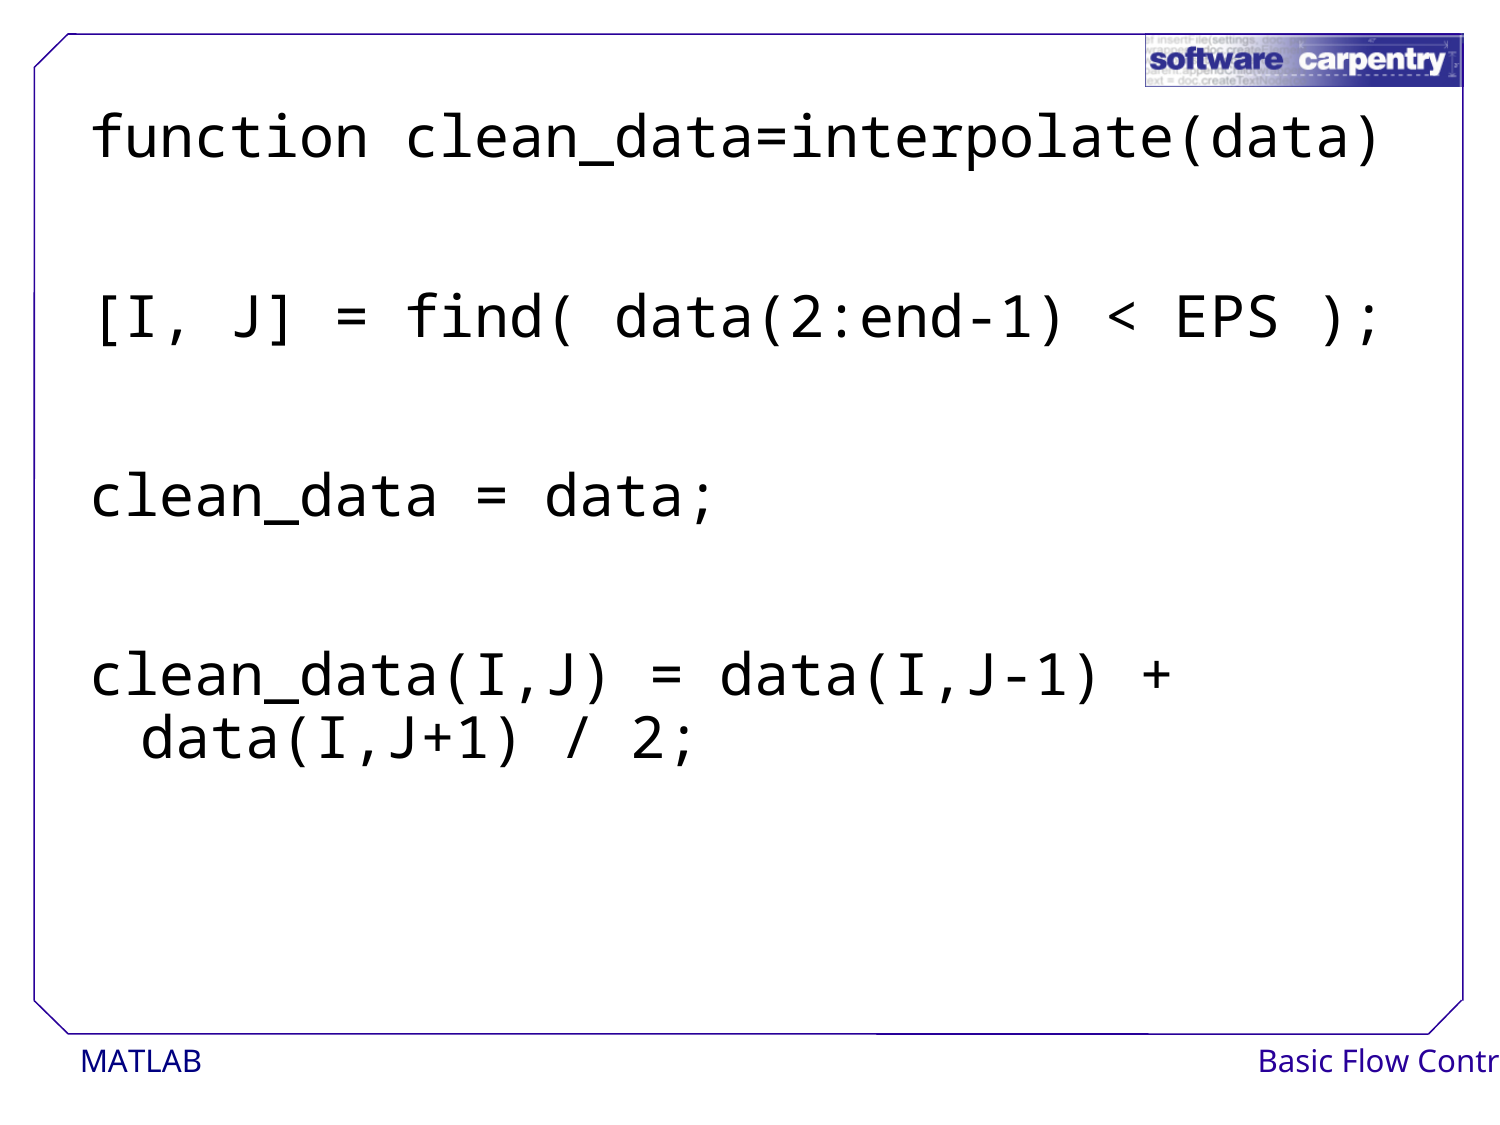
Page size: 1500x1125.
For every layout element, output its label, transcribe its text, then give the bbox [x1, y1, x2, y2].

picture [1145, 33, 1464, 87]
list function clean_data=interpolate(data) [I, J] = find( data(2:end-1) < EPS ); clean_data = data; clean_data(I,J) = data(I,J-1) + data(I,J+1) / 2; [75, 99, 1426, 1013]
